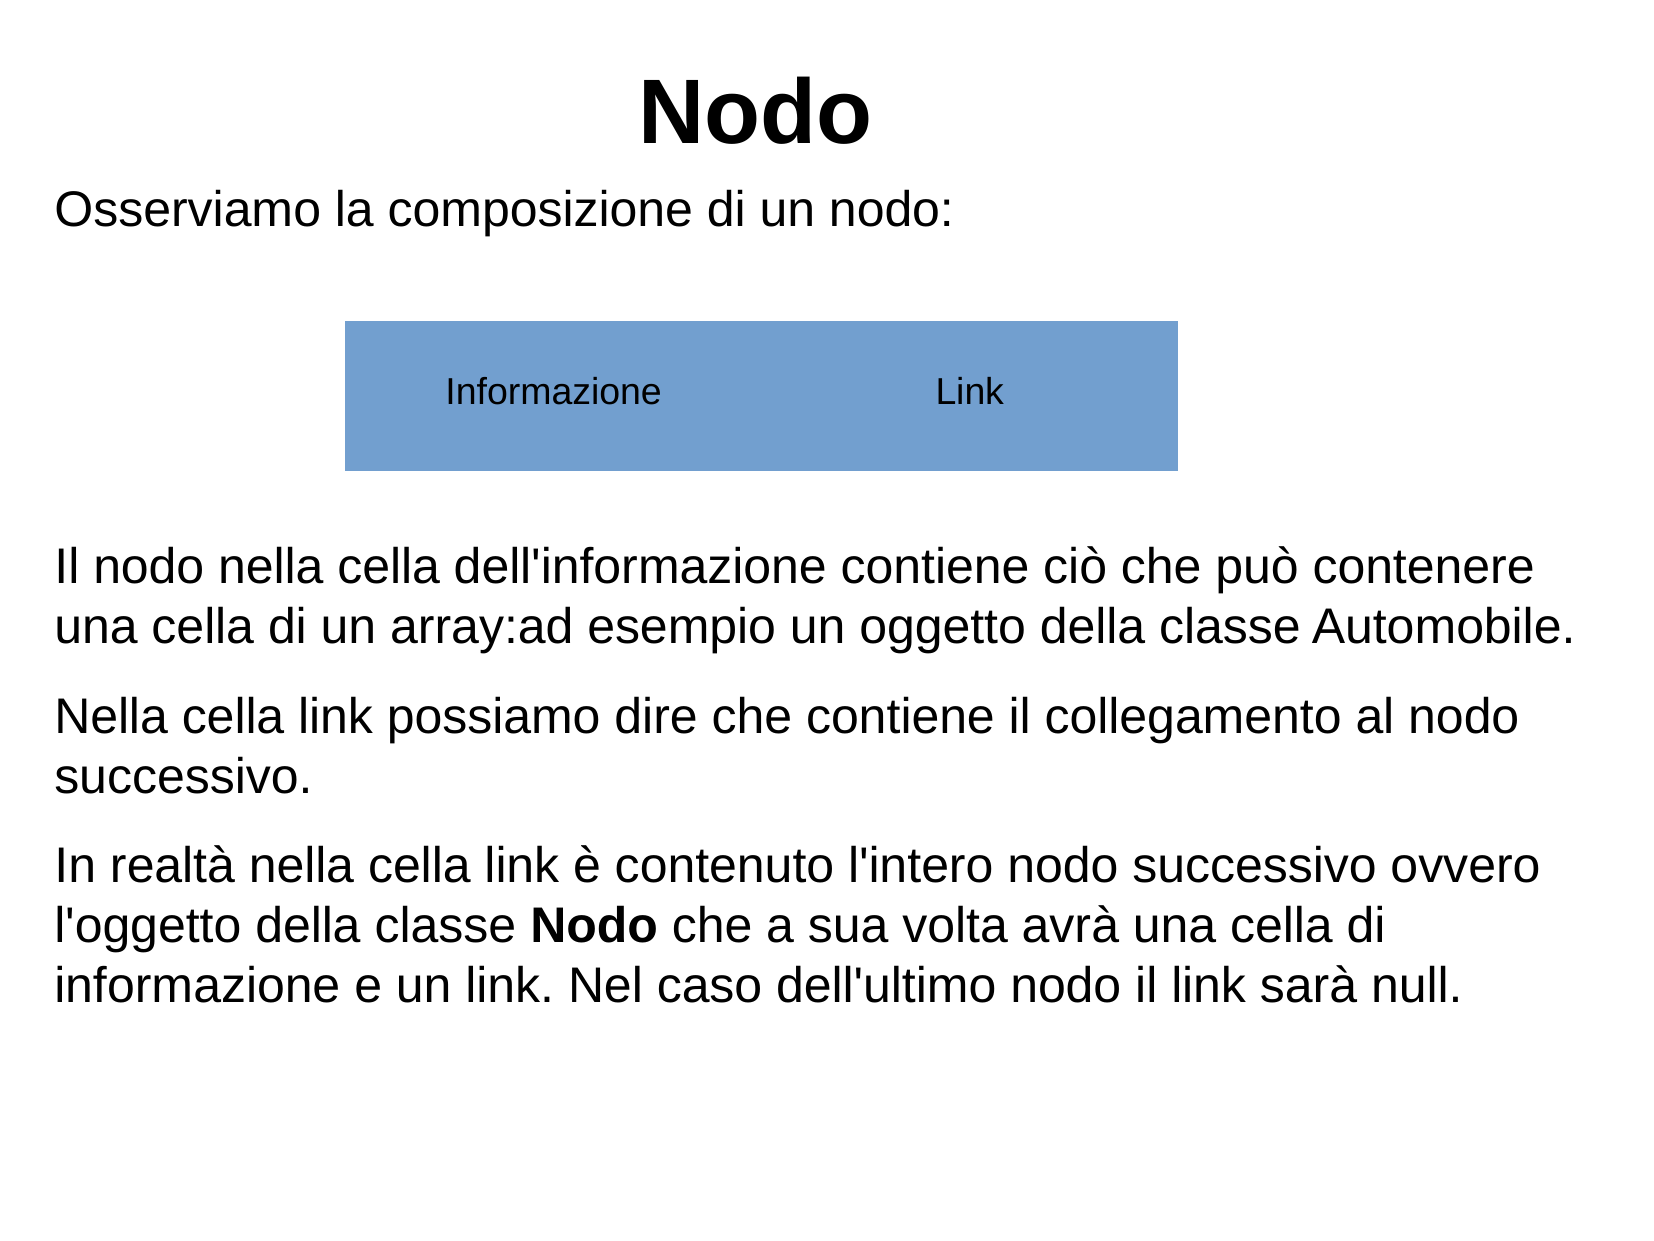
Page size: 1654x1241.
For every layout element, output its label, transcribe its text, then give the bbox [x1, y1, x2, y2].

table_header Link [762, 321, 1178, 471]
title Nodo [11, 2, 1501, 211]
subtitle Osserviamo la composizione di un nodo: Il nodo nella cella dell'informazione contiene ciò che può contenere una cella di un array:ad esempio un oggetto della classe Automobile. Nella cella link possiamo dire che contiene il collegamento al nodo successivo. In realtà nella cella link è contenuto l'intero nodo successivo ovvero l'oggetto della classe Nodo che a sua volta avrà una cella di informazione e un link. Nel caso dell'ultimo nodo il link sarà null. [54, 176, 1600, 1020]
table_header Informazione [345, 321, 762, 471]
